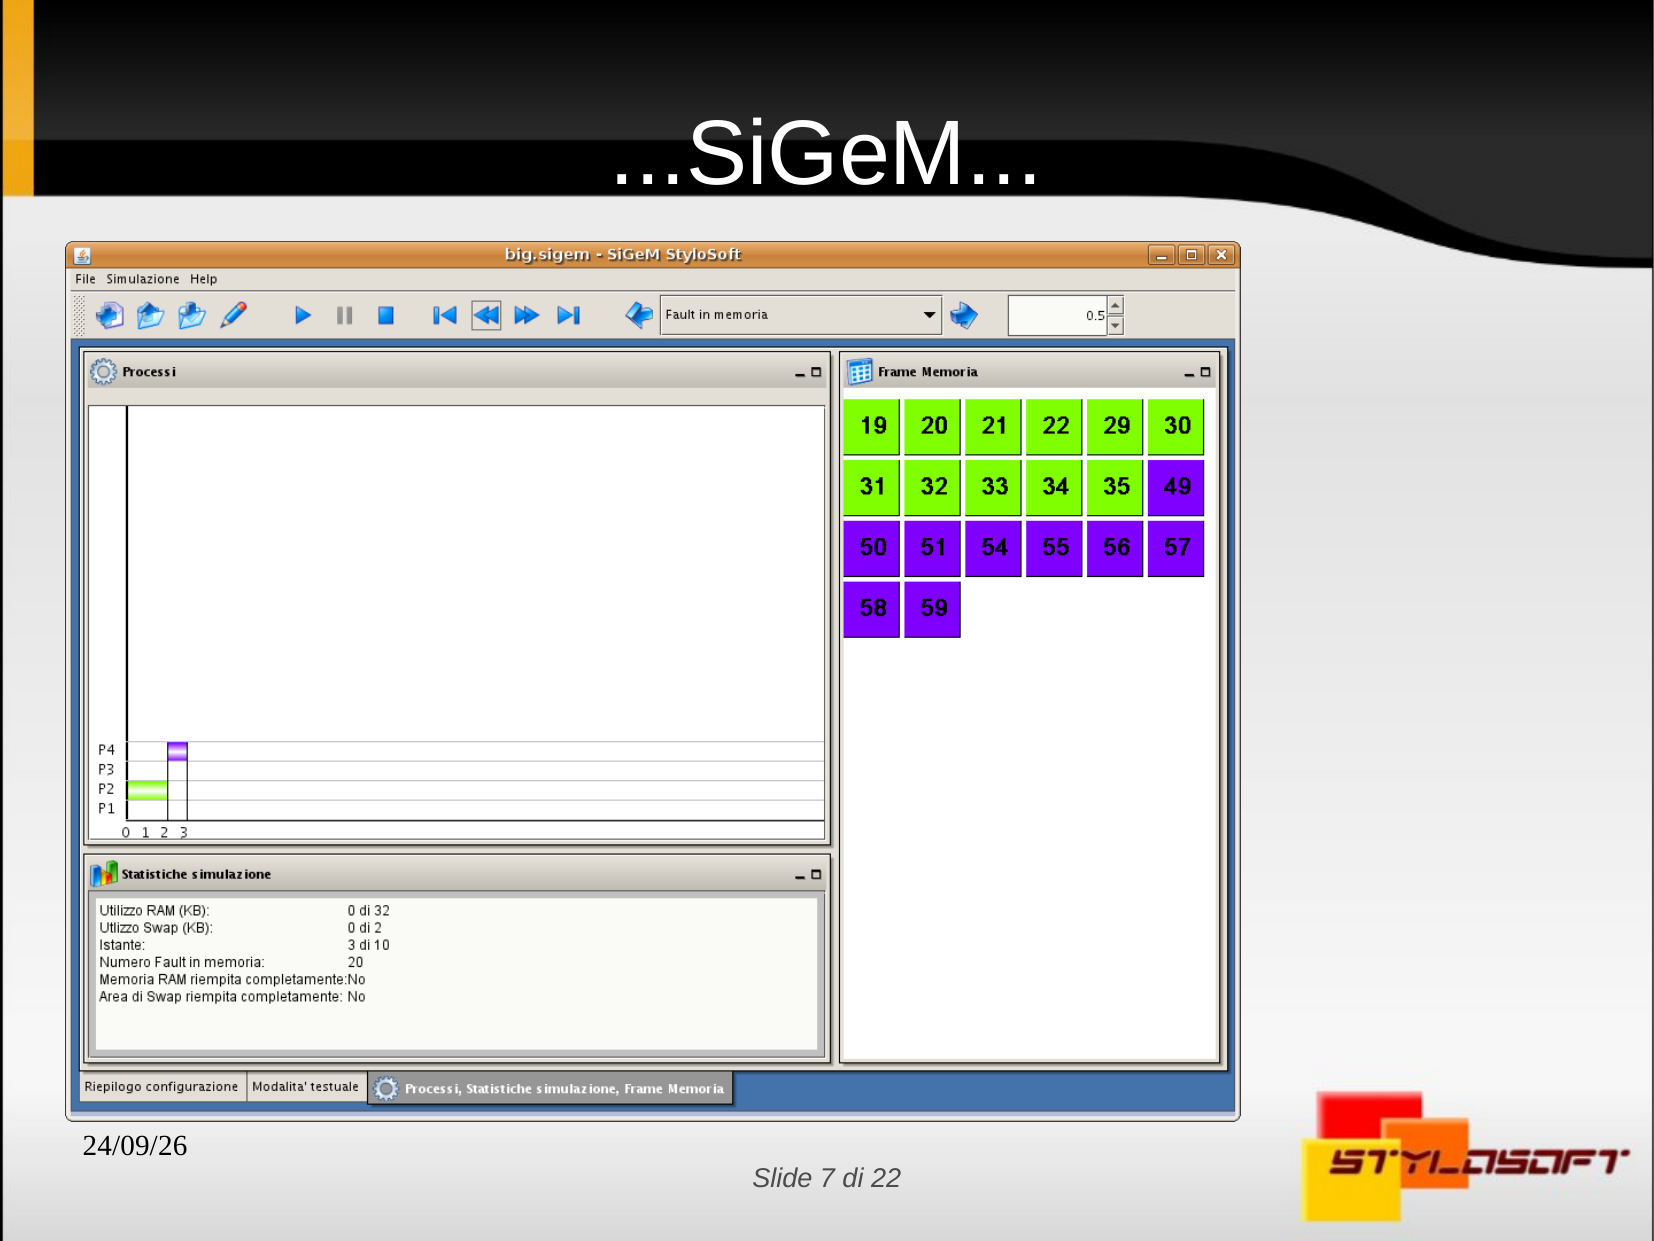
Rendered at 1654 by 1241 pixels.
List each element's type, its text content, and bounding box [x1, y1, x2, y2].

title ...SiGeM... [82, 56, 1571, 250]
picture [0, 0, 1654, 1156]
text_box Slide <numero> di 22 [0, 1156, 1654, 1241]
